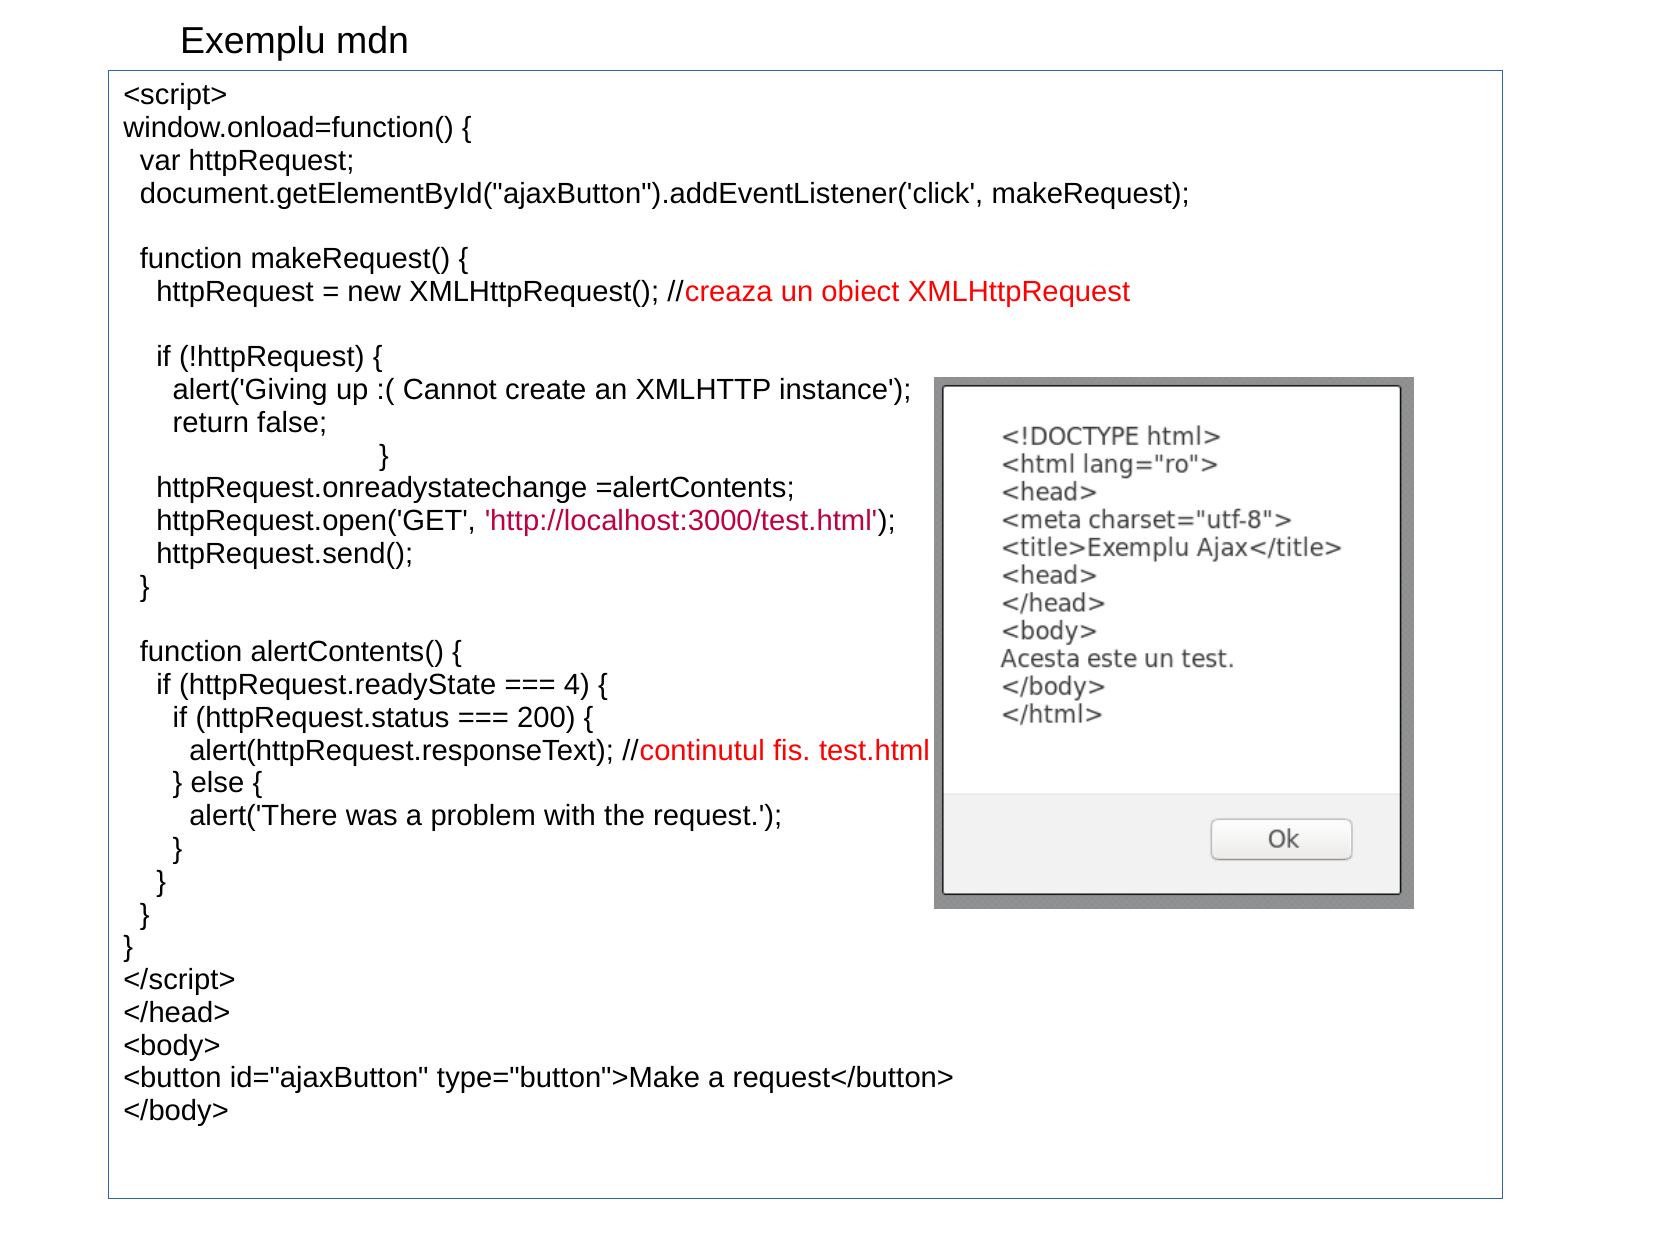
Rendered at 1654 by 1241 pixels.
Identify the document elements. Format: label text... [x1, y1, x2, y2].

text_box Exemplu mdn [165, 11, 424, 69]
text_box <script> window.onload=function() { var httpRequest; document.getElementById("ajaxButton").addEventListener('click', makeRequest); function makeRequest() { httpRequest = new XMLHttpRequest(); //creaza un obiect XMLHttpRequest if (!httpRequest) { alert('Giving up :( Cannot create an XMLHTTP instance'); return false; } httpRequest.onreadystatechange =alertContents; httpRequest.open('GET', 'http://localhost:3000/test.html'); httpRequest.send(); } function alertContents() { if (httpRequest.readyState === 4) { if (httpRequest.status === 200) { alert(httpRequest.responseText); //continutul fis. test.html } else { alert('There was a problem with the request.'); } } } } </script> </head> <body> <button id="ajaxButton" type="button">Make a request</button> </body> [108, 70, 1503, 1199]
picture [934, 377, 1414, 909]
